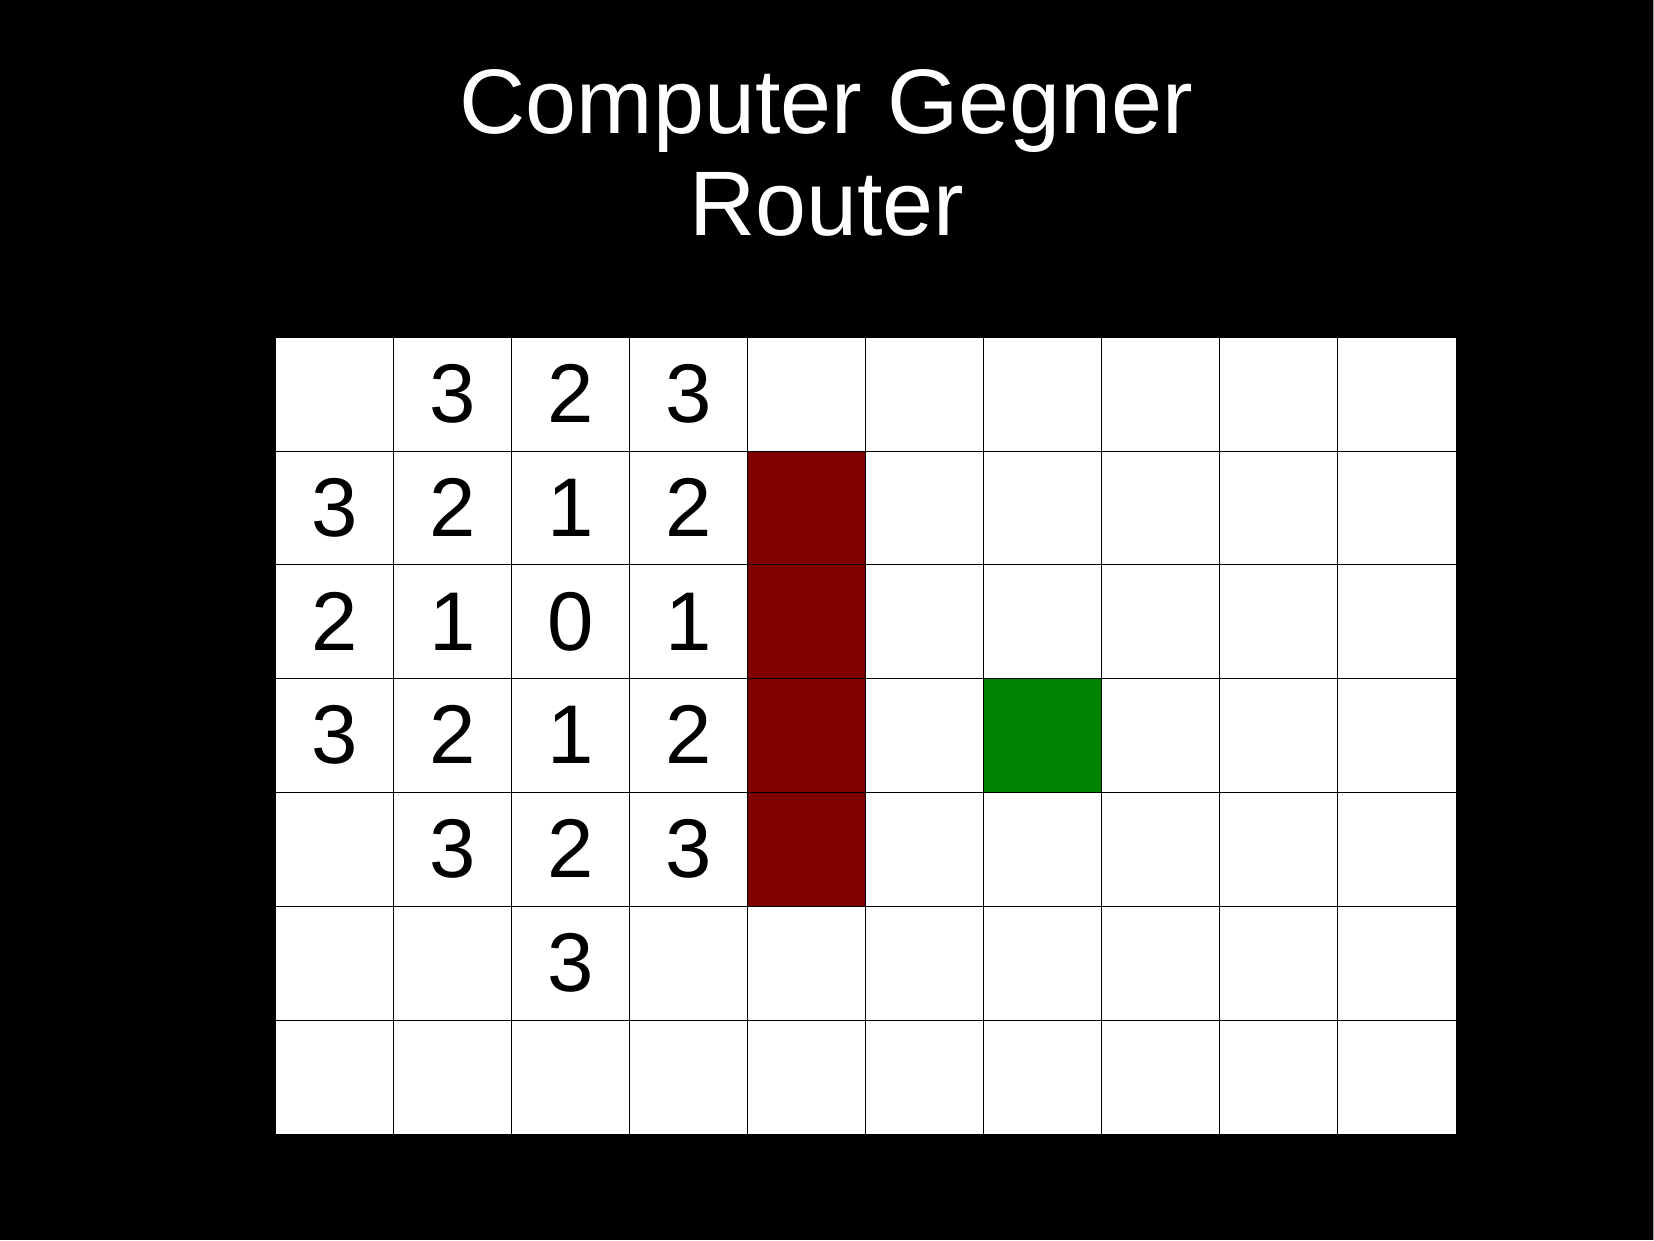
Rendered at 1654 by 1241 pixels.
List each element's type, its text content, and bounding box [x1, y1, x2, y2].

table_cell [984, 907, 1101, 1020]
table_cell [984, 452, 1101, 564]
table_cell [748, 907, 865, 1020]
table_cell [866, 793, 983, 906]
table_cell [866, 679, 983, 792]
table_cell [1220, 679, 1337, 792]
table_header [1220, 338, 1337, 451]
table_cell [866, 907, 983, 1020]
table_header [748, 338, 865, 451]
table_cell 3 [394, 793, 511, 906]
table_cell 3 [276, 452, 393, 564]
table_cell 1 [512, 679, 629, 792]
table_cell [1220, 1021, 1337, 1134]
table_header [276, 338, 393, 451]
table_cell [394, 907, 511, 1020]
table_header 3 [630, 338, 747, 451]
table_cell [984, 793, 1101, 906]
table_cell [984, 1021, 1101, 1134]
table_cell [866, 1021, 983, 1134]
table_cell [1338, 1021, 1456, 1134]
table_cell [748, 1021, 865, 1134]
table_cell 2 [276, 565, 393, 678]
table_cell 1 [394, 565, 511, 678]
table_cell [1102, 452, 1219, 564]
table_cell [1102, 793, 1219, 906]
table_header [1338, 338, 1456, 451]
table_cell [276, 793, 393, 906]
table_cell [1338, 679, 1456, 792]
table_header 3 [394, 338, 511, 451]
table_cell [748, 565, 865, 678]
table_cell [1102, 679, 1219, 792]
table_cell [1102, 907, 1219, 1020]
table_cell [1220, 793, 1337, 906]
table_cell [276, 1021, 393, 1134]
table_cell [748, 793, 865, 906]
table_cell 3 [512, 907, 629, 1020]
table_cell 2 [512, 793, 629, 906]
table_cell [984, 565, 1101, 678]
table_cell [1338, 907, 1456, 1020]
table_cell [394, 1021, 511, 1134]
table_cell 2 [394, 452, 511, 564]
table_cell [1220, 452, 1337, 564]
table_cell [1220, 565, 1337, 678]
title Computer Gegner Router [82, 49, 1571, 257]
table_cell [748, 452, 865, 564]
table_cell [866, 565, 983, 678]
table_cell 1 [512, 452, 629, 564]
table_cell [748, 679, 865, 792]
table_header [1102, 338, 1219, 451]
table_cell 2 [394, 679, 511, 792]
table_header [866, 338, 983, 451]
table_header [984, 338, 1101, 451]
table_cell 3 [276, 679, 393, 792]
table_cell [276, 907, 393, 1020]
table_cell [630, 1021, 747, 1134]
table_cell [984, 679, 1101, 792]
table_cell [1220, 907, 1337, 1020]
table_cell [1338, 452, 1456, 564]
table_cell [512, 1021, 629, 1134]
table_cell 0 [512, 565, 629, 678]
table_cell [630, 907, 747, 1020]
table_cell [1102, 1021, 1219, 1134]
table_cell 2 [630, 679, 747, 792]
table_cell 2 [630, 452, 747, 564]
table_cell [1338, 565, 1456, 678]
table_cell 1 [630, 565, 747, 678]
table_cell 3 [630, 793, 747, 906]
table_header 2 [512, 338, 629, 451]
table_cell [1338, 793, 1456, 906]
table_cell [1102, 565, 1219, 678]
table_cell [866, 452, 983, 564]
